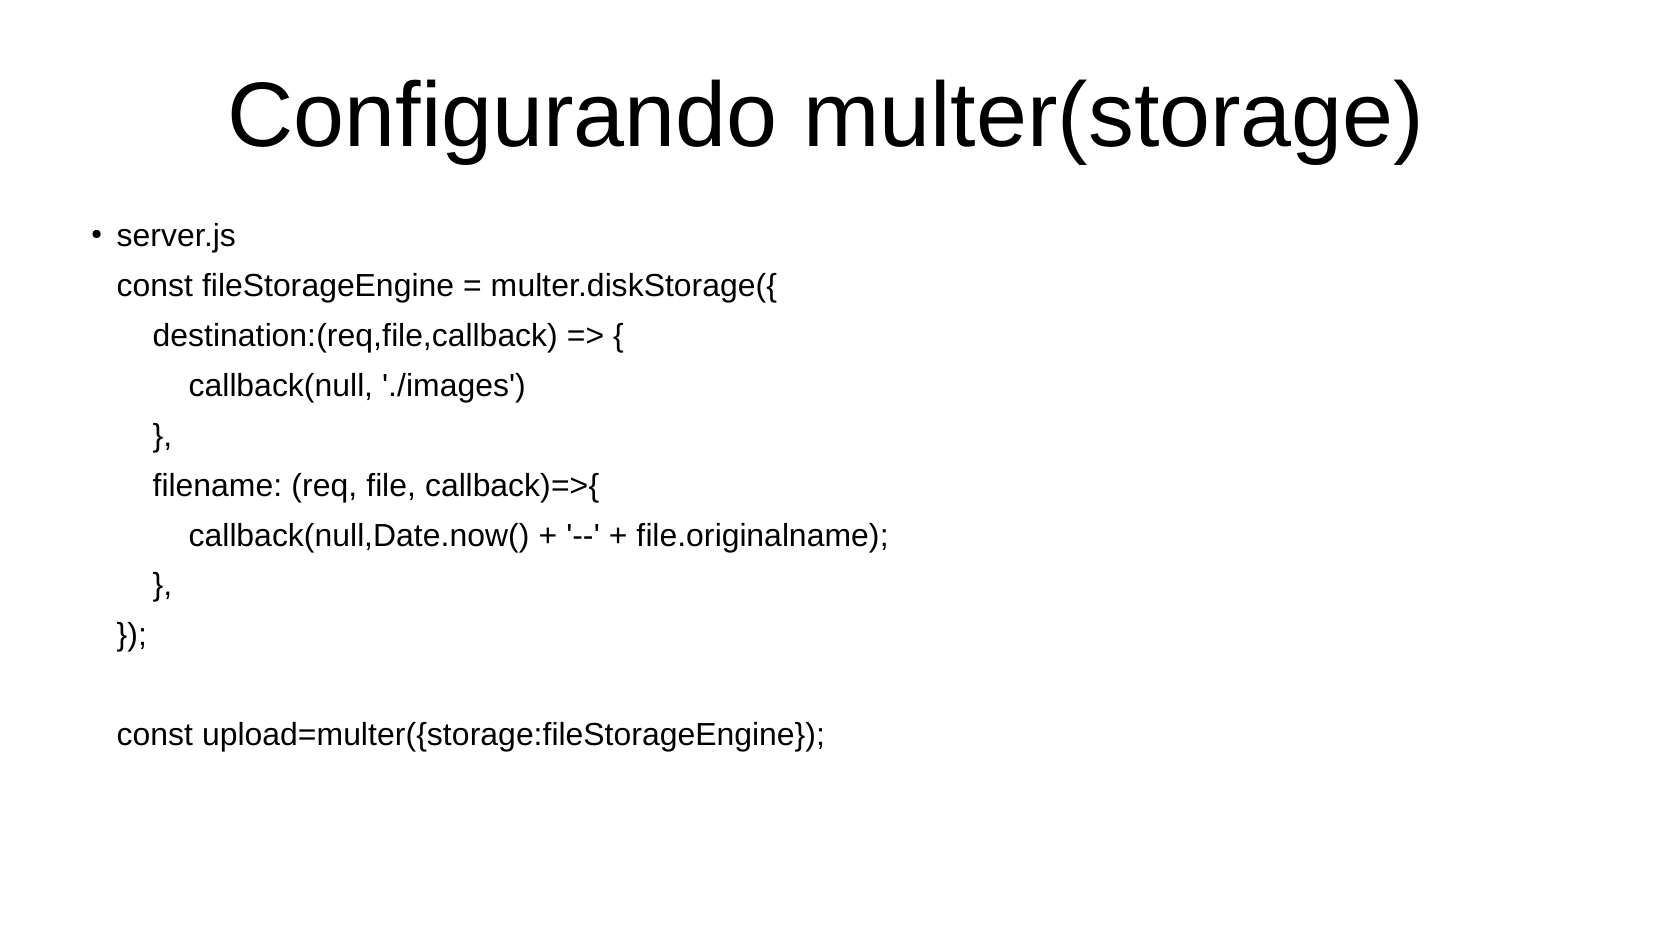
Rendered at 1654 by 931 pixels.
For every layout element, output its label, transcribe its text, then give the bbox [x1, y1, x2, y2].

list server.js const fileStorageEngine = multer.diskStorage({ destination:(req,file,callback) => { callback(null, './images') }, filename: (req, file, callback)=>{ callback(null,Date.now() + '--' + file.originalname); }, }); const upload=multer({storage:fileStorageEngine}); [82, 217, 1571, 758]
title Configurando multer(storage) [82, 37, 1571, 193]
